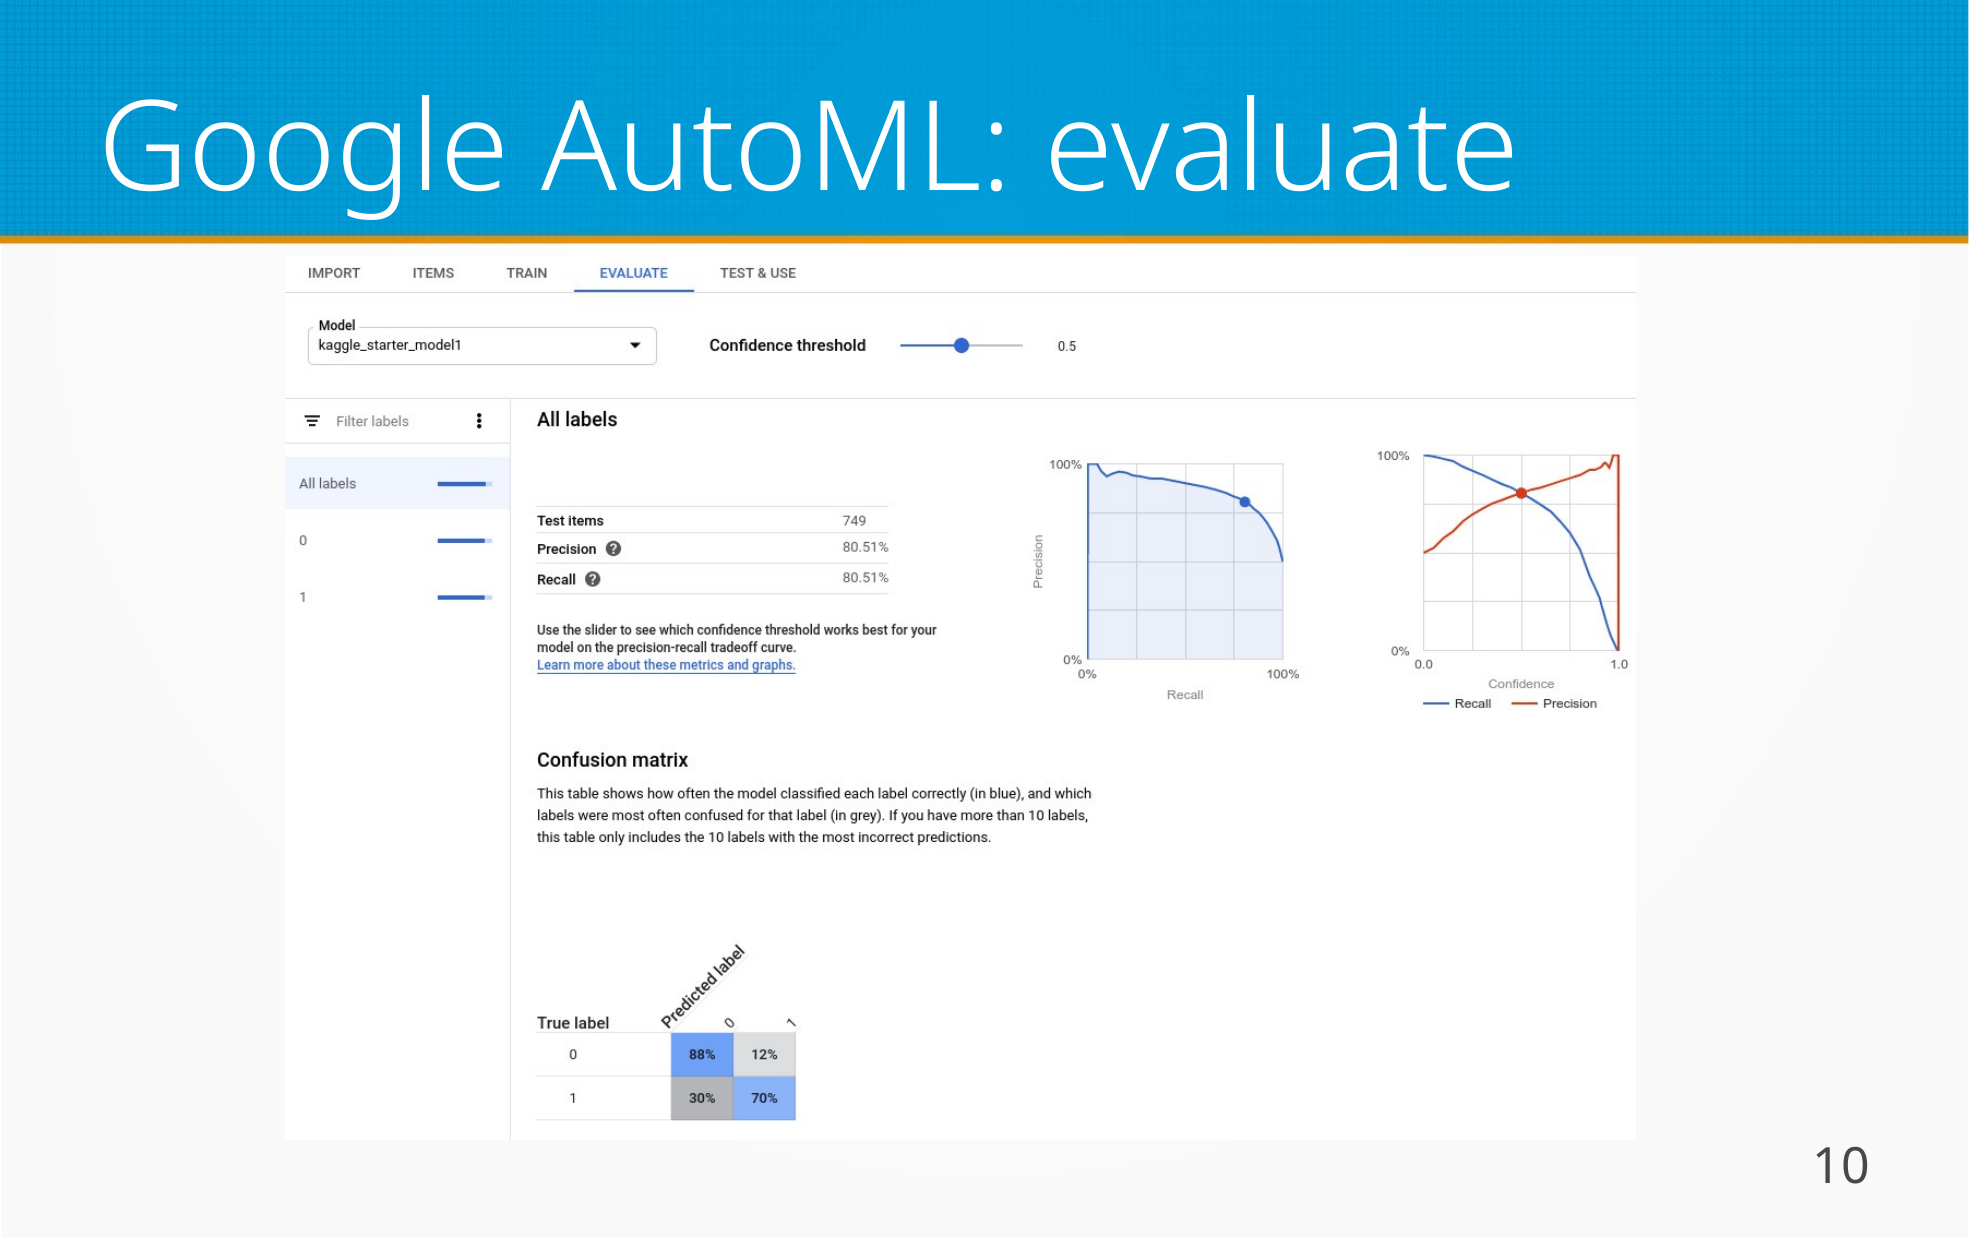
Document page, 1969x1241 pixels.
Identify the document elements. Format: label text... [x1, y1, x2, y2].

picture [0, 233, 1969, 1241]
title Google AutoML: evaluate [98, 19, 1870, 227]
